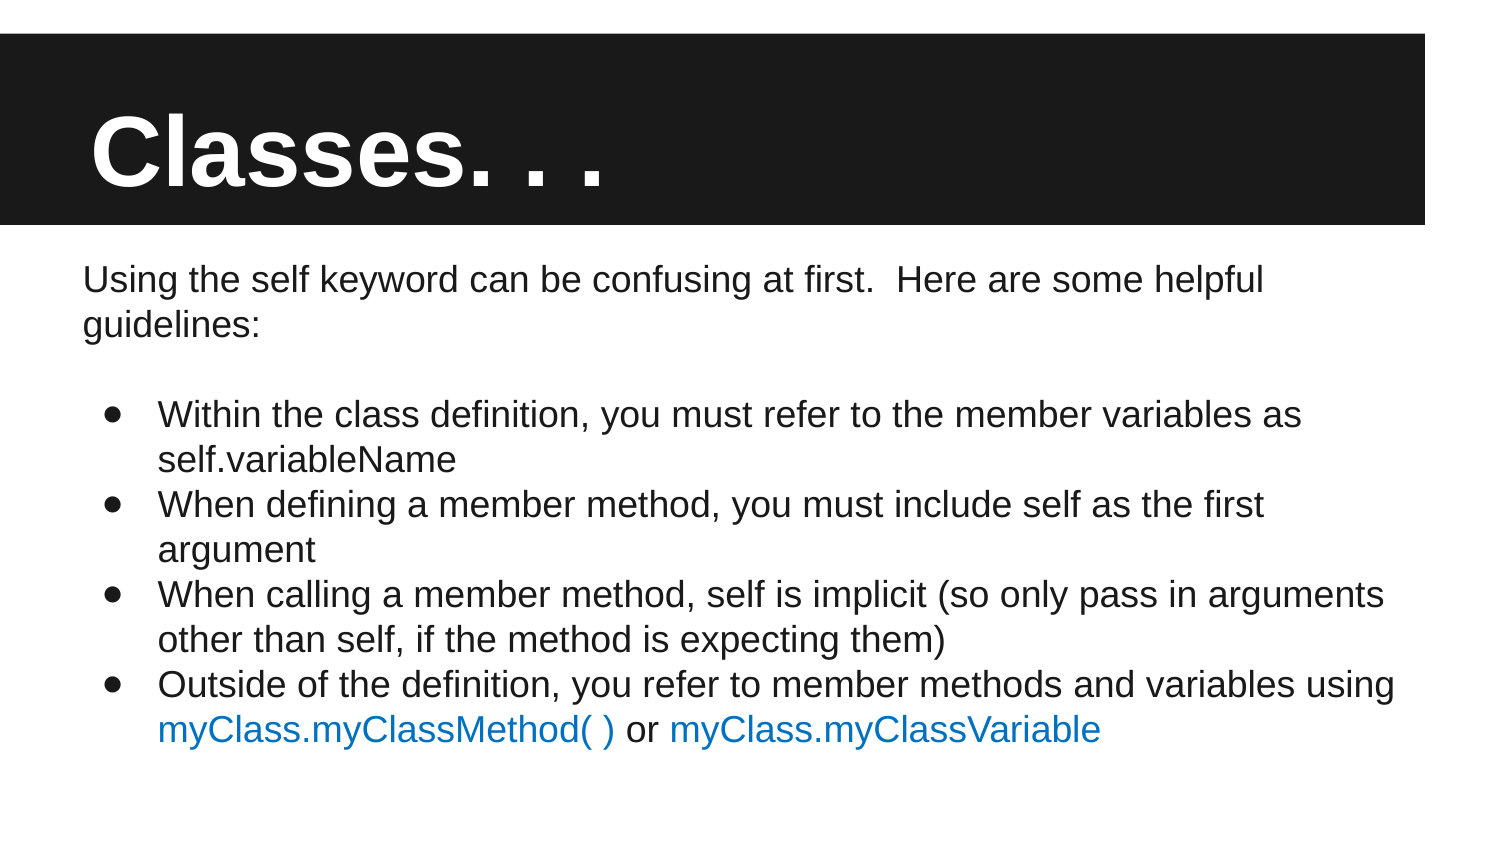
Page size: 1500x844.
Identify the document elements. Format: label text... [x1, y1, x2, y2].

title Classes. . . [75, 33, 1425, 221]
list Using the self keyword can be confusing at first. Here are some helpful guidelines: Within the class definition, you must refer to the member variables as self.variableName When defining a member method, you must include self as the first argument When calling a member method, self is implicit (so only pass in arguments other than self, if the method is expecting them) Outside of the definition, you refer to member methods and variables using myClass.myClassMethod( ) or myClass.myClassVariable [67, 239, 1418, 838]
